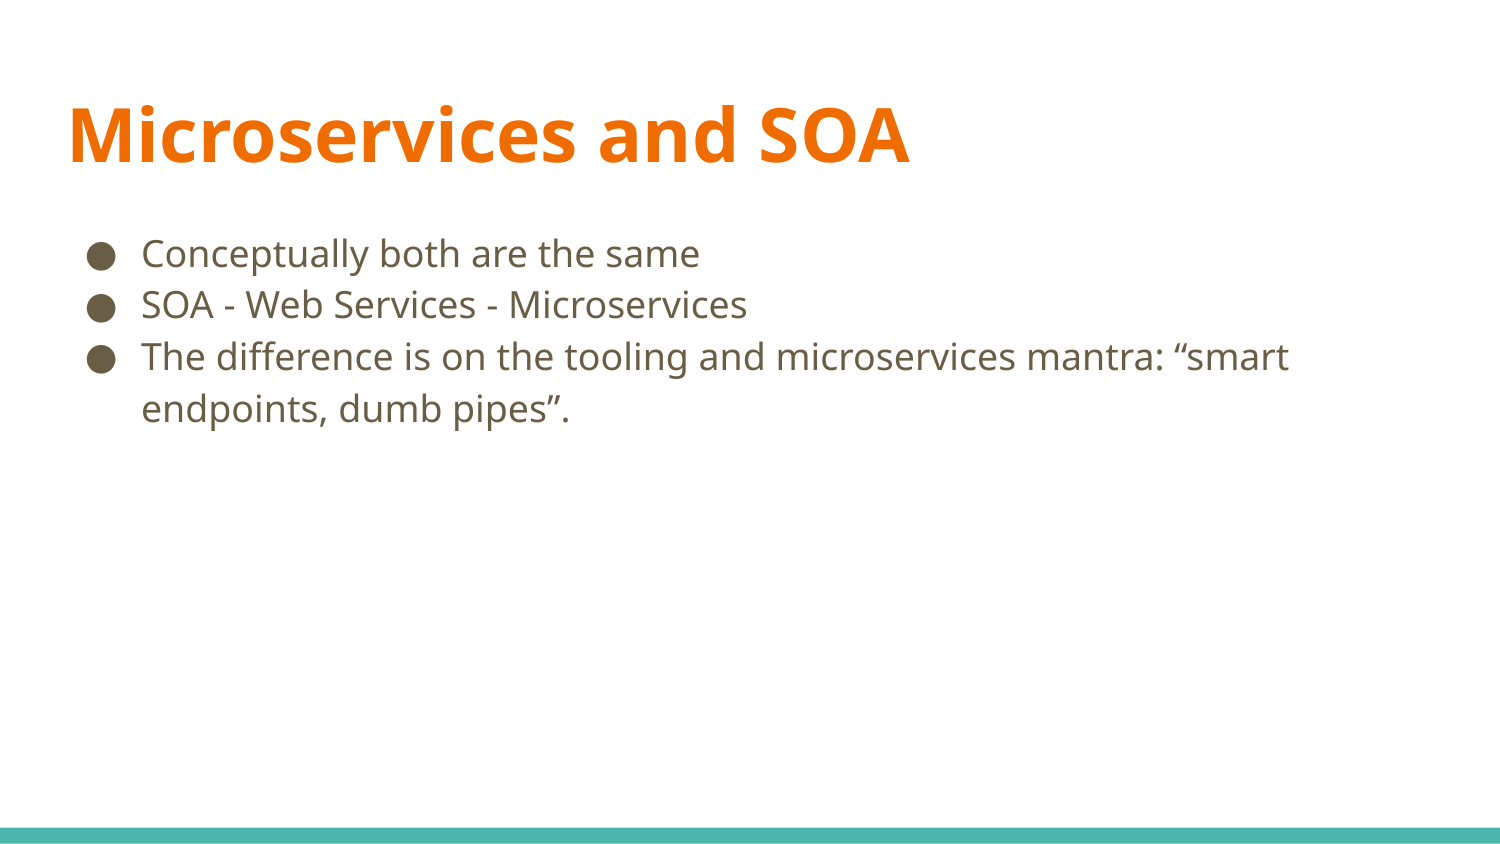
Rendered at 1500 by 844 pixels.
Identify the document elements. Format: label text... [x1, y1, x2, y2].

list Conceptually both are the same SOA - Web Services - Microservices The difference is on the tooling and microservices mantra: “smart endpoints, dumb pipes”. [51, 207, 1449, 750]
title Microservices and SOA [51, 72, 1449, 189]
